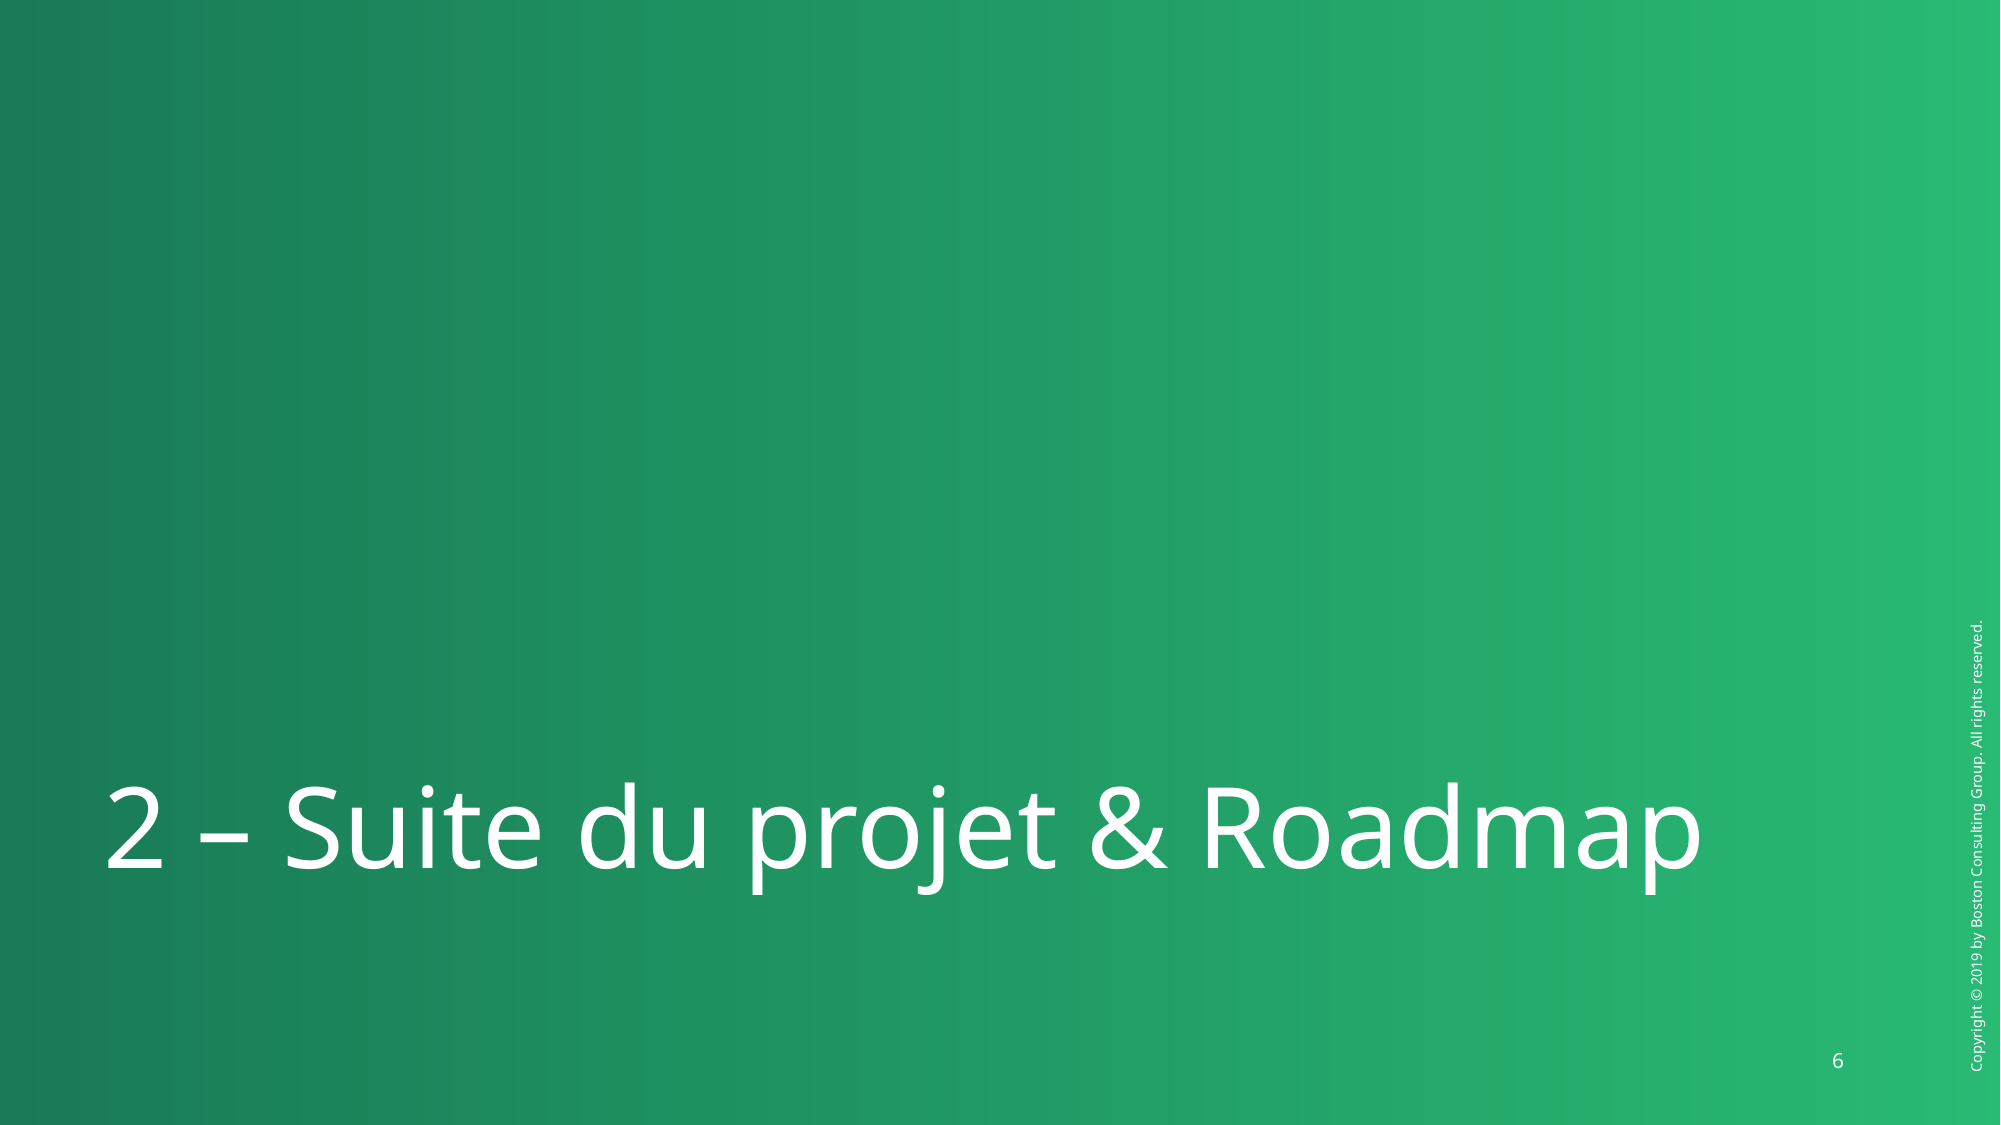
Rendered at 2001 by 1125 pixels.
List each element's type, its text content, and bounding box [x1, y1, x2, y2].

title 2 – Suite du projet & Roadmap [103, 627, 1897, 892]
